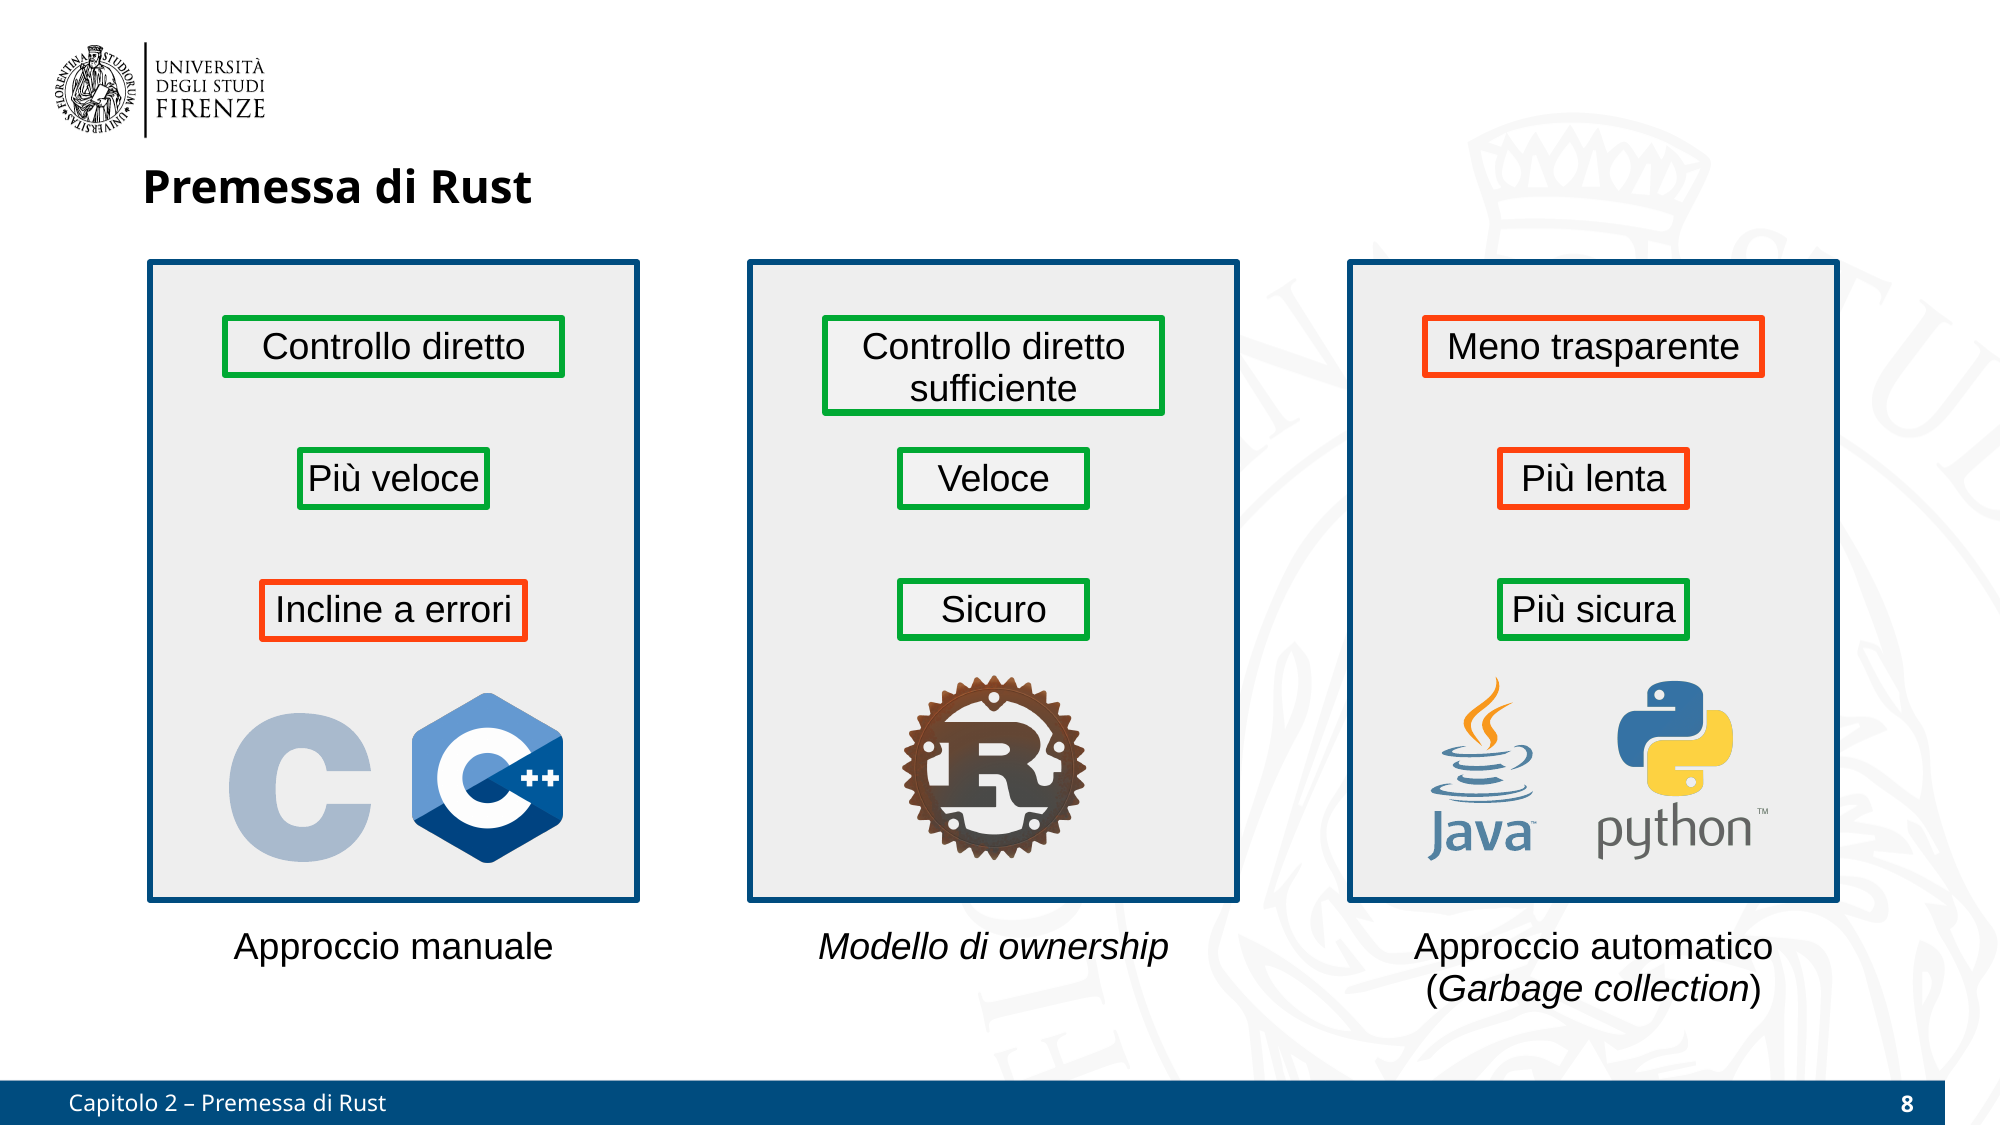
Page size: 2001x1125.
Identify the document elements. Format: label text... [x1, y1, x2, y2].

text_box [1349, 262, 1838, 900]
text_box Più lenta [1350, 450, 1838, 507]
text_box Più sicura [1350, 580, 1838, 638]
picture [0, 0, 2000, 1125]
text_box Sicuro [750, 580, 1238, 638]
text_box Veloce [750, 450, 1238, 507]
list Capitolo 2 – Premessa di Rust [53, 1083, 1715, 1125]
text_box Controllo diretto sufficiente [750, 318, 1238, 418]
text_box Incline a errori [150, 580, 638, 638]
text_box Modello di ownership [750, 918, 1238, 976]
text_box Più veloce [150, 450, 638, 507]
text_box Approccio manuale [150, 918, 638, 976]
title Premessa di Rust [127, 157, 1570, 225]
text_box Meno trasparente [1350, 318, 1838, 376]
text_box Controllo diretto [150, 318, 638, 376]
text_box [749, 262, 1238, 900]
text_box [149, 262, 638, 900]
text_box Approccio automatico (Garbage collection) [1350, 918, 1838, 1017]
